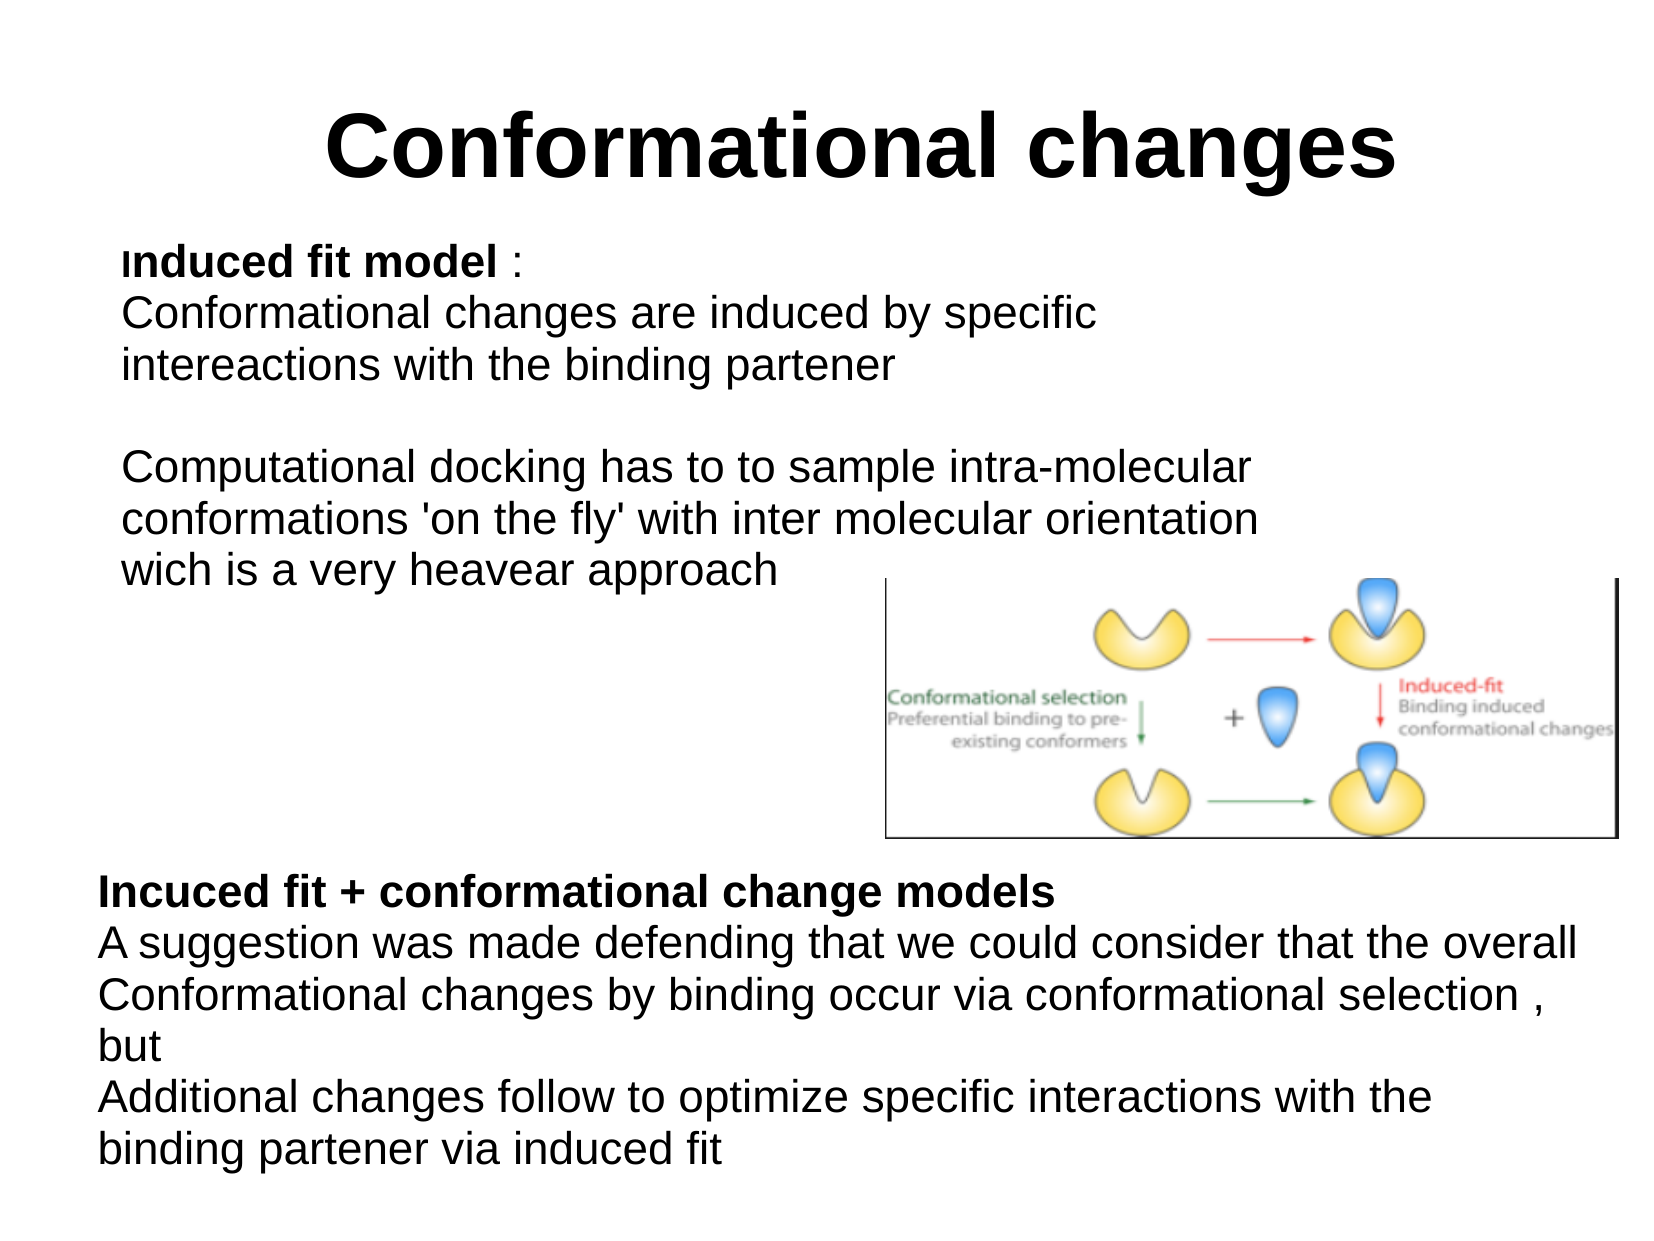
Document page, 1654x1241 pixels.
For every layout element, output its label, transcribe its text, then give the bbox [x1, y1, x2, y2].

picture [885, 578, 1619, 839]
text_box Incuced fit + conformational change models A suggestion was made defending that we could consider that the overall Conformational changes by binding occur via conformational selection , but Additional changes follow to optimize specific interactions with the binding partener via induced fit [82, 858, 1607, 1182]
text_box Induced fit model : Conformational changes are induced by specific intereactions with the binding partener Computational docking has to to sample intra-molecular conformations 'on the fly' with inter molecular orientation wich is a very heavear approach [106, 228, 1323, 603]
text_box Conformational changes [307, 87, 1418, 213]
